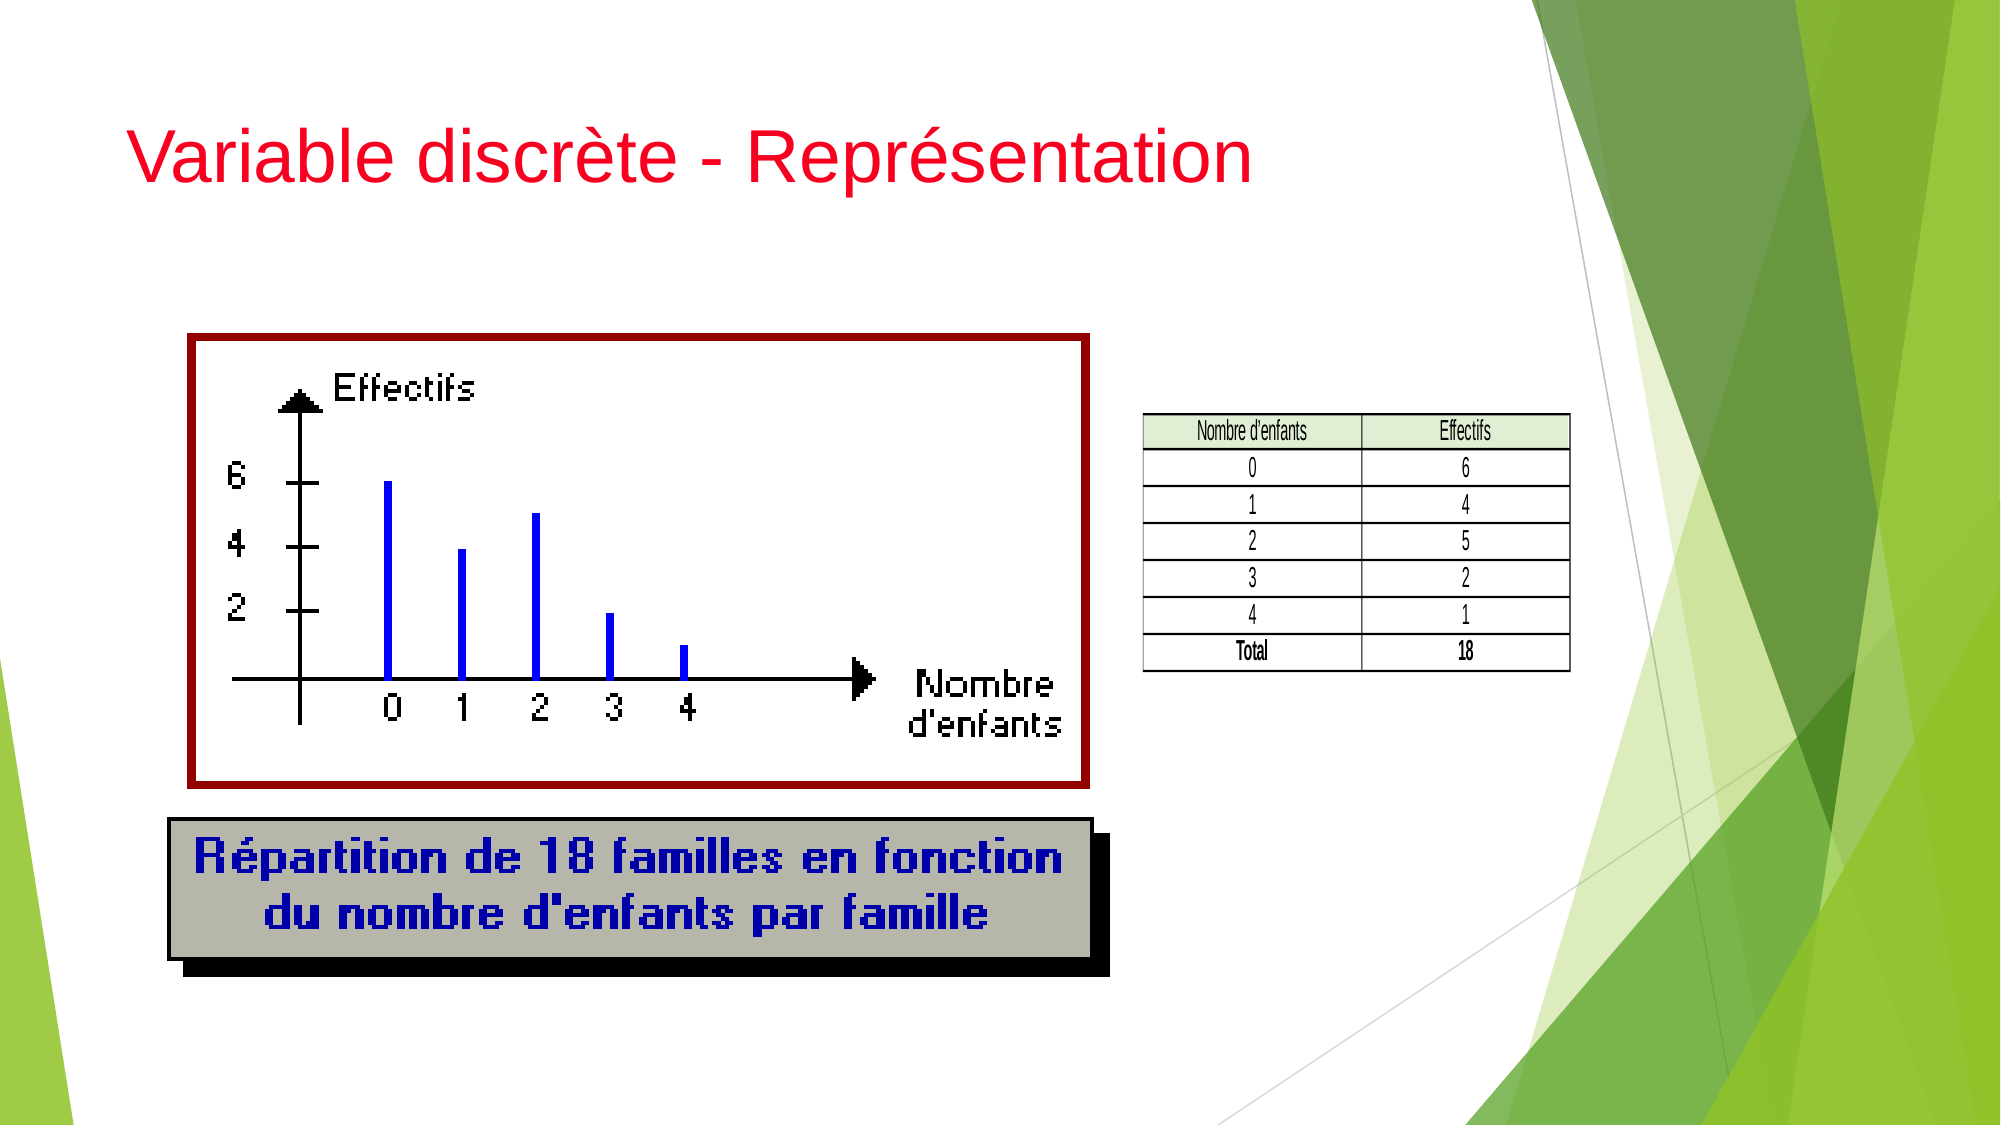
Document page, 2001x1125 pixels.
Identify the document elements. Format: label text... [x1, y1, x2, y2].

title Variable discrète - Représentation [111, 99, 1522, 235]
chart [1142, 413, 1571, 674]
picture [155, 317, 1123, 993]
